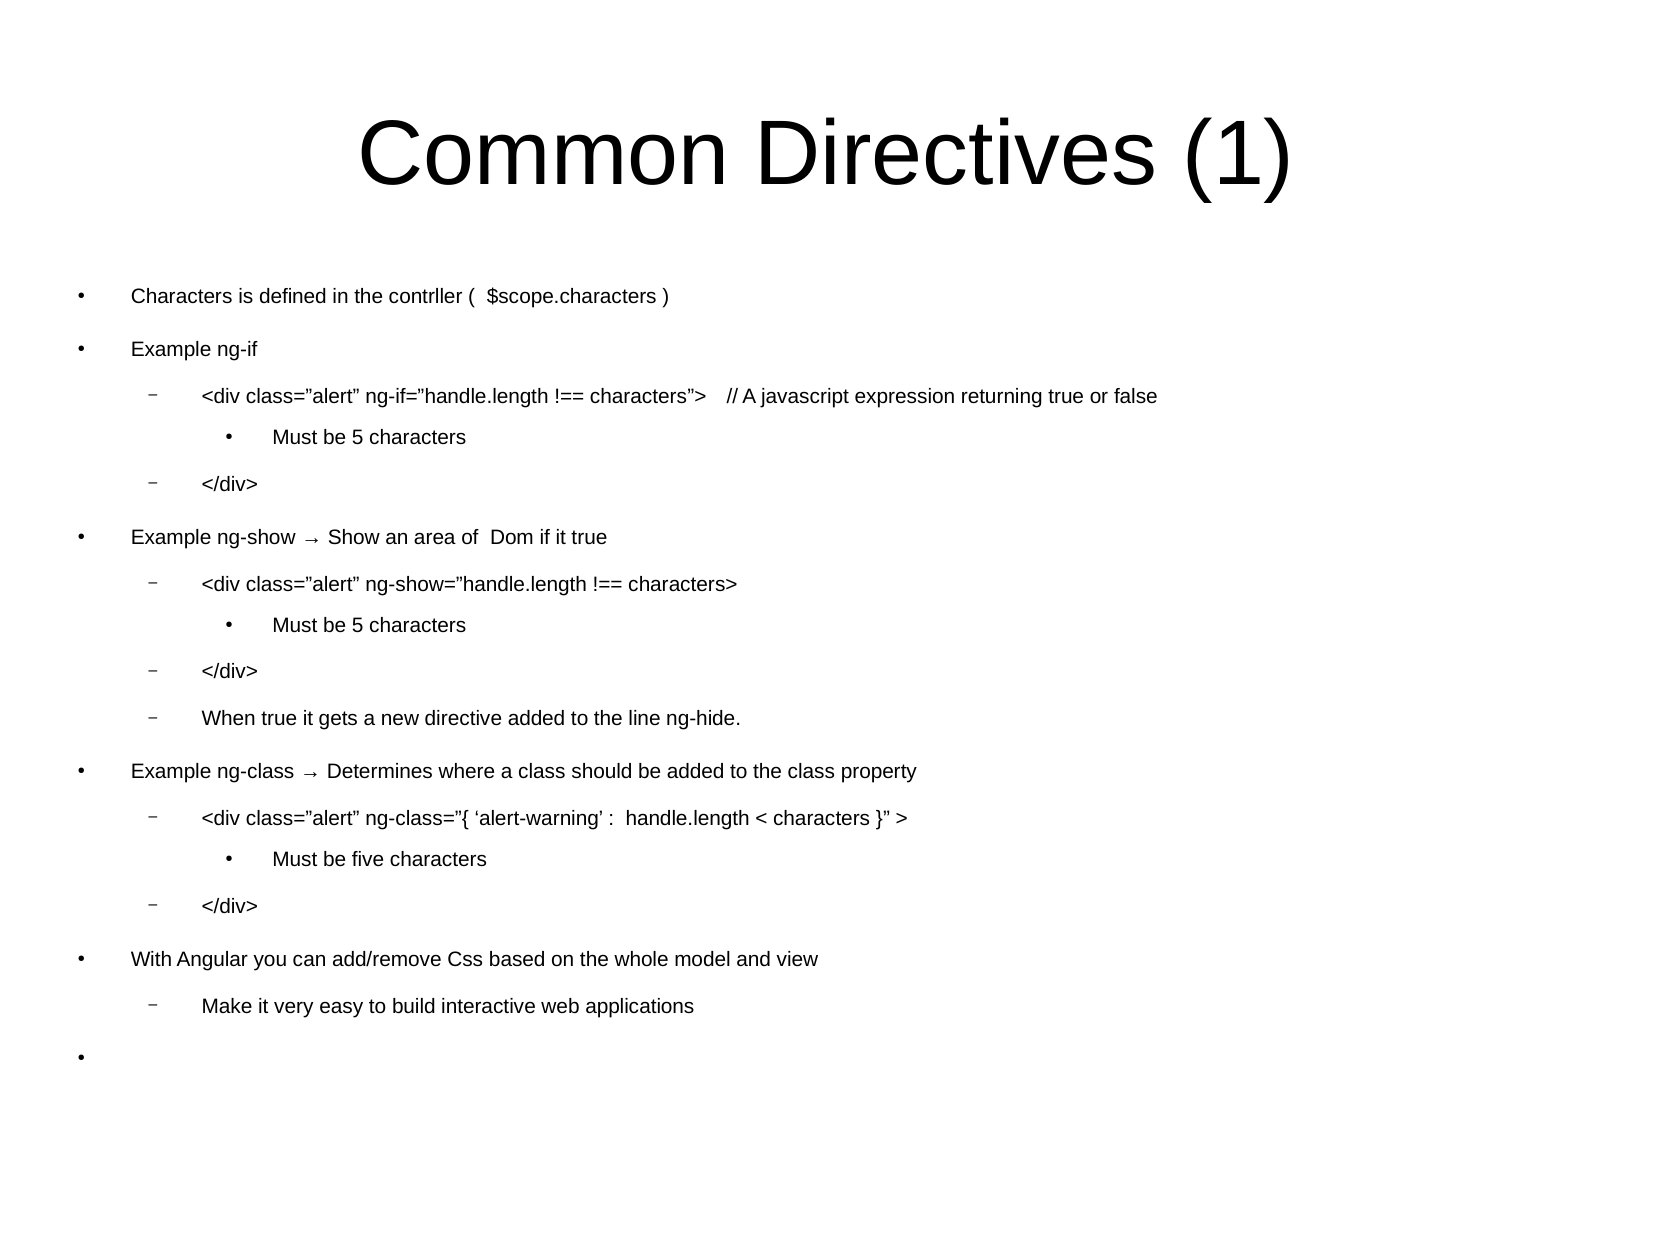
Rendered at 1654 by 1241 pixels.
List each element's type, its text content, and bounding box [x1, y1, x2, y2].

list Characters is defined in the contrller ( $scope.characters ) Example ng-if <div class=”alert” ng-if=”handle.length !== characters”> // A javascript expression returning true or false Must be 5 characters </div> Example ng-show → Show an area of Dom if it true <div class=”alert” ng-show=”handle.length !== characters> Must be 5 characters </div> When true it gets a new directive added to the line ng-hide. Example ng-class → Determines where a class should be added to the class property <div class=”alert” ng-class=”{ ‘alert-warning’ : handle.length < characters }” > Must be five characters </div> With Angular you can add/remove Css based on the whole model and view Make it very easy to build interactive web applications [60, 285, 1549, 1210]
title Common Directives (1) [82, 49, 1571, 257]
